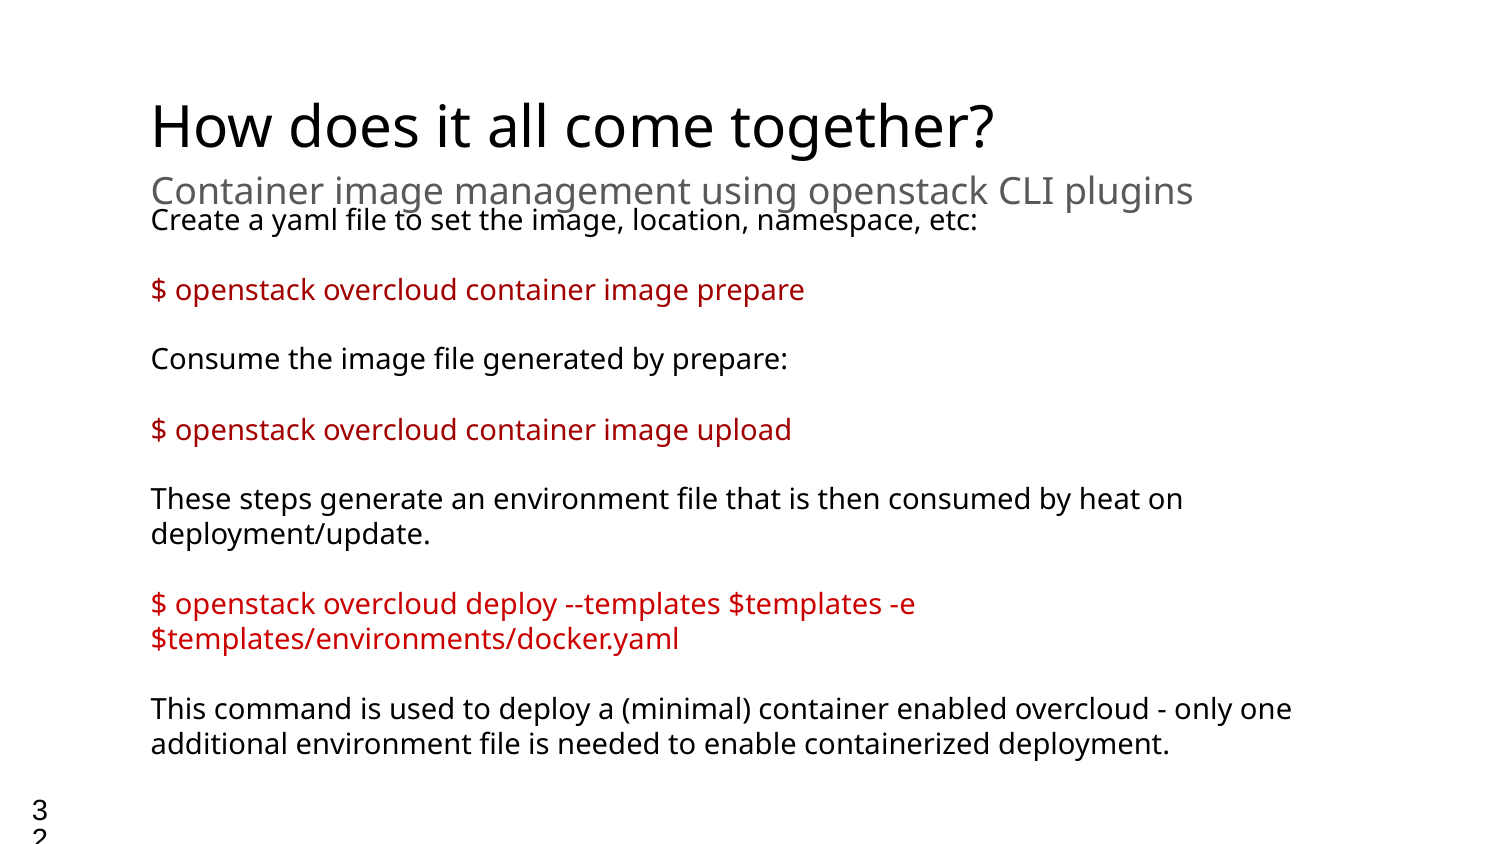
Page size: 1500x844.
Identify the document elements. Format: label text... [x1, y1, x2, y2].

text_box Create a yaml file to set the image, location, namespace, etc: $ openstack overcloud container image prepare Consume the image file generated by prepare: $ openstack overcloud container image upload These steps generate an environment file that is then consumed by heat on deployment/update. $ openstack overcloud deploy --templates $templates -e $templates/environments/docker.yaml This command is used to deploy a (minimal) container enabled overcloud - only one additional environment file is needed to enable containerized deployment. [135, 237, 1446, 689]
title How does it all come together? [135, 0, 1365, 152]
slide_number <number> [16, 776, 77, 842]
subtitle Container image management using openstack CLI plugins [135, 152, 1365, 237]
